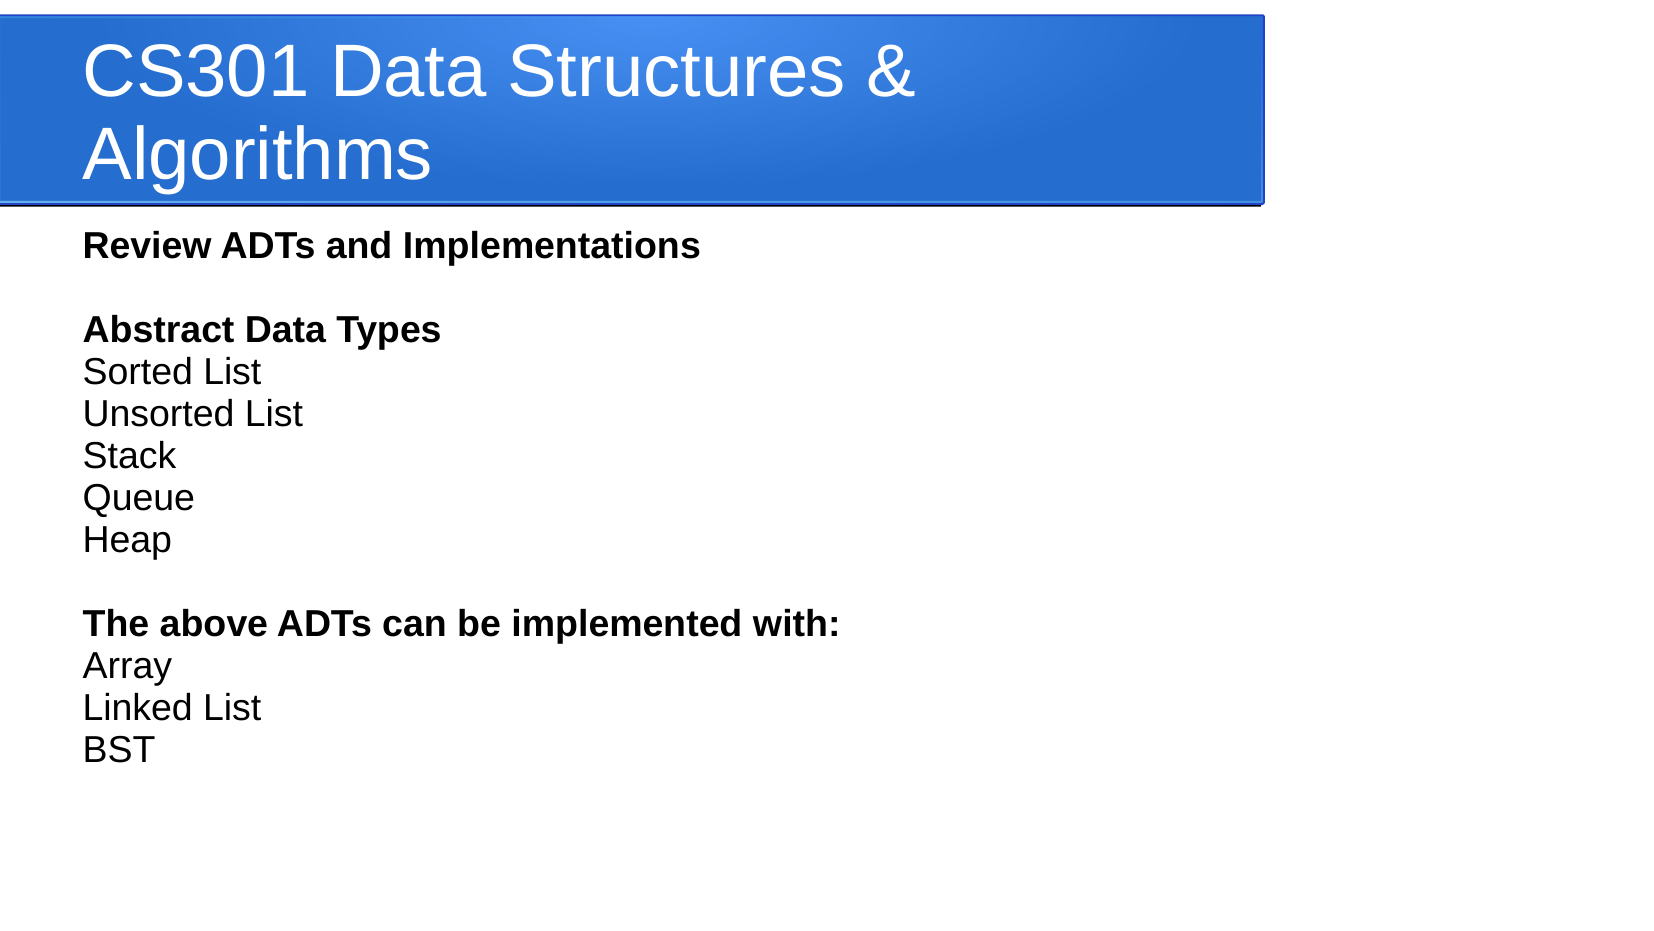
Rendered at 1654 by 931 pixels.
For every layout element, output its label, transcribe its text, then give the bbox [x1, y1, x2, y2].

title CS301 Data Structures & Algorithms [82, 29, 1235, 196]
subtitle Review ADTs and Implementations Abstract Data Types Sorted List Unsorted List Stack Queue Heap The above ADTs can be implemented with: Array Linked List BST [82, 224, 961, 811]
